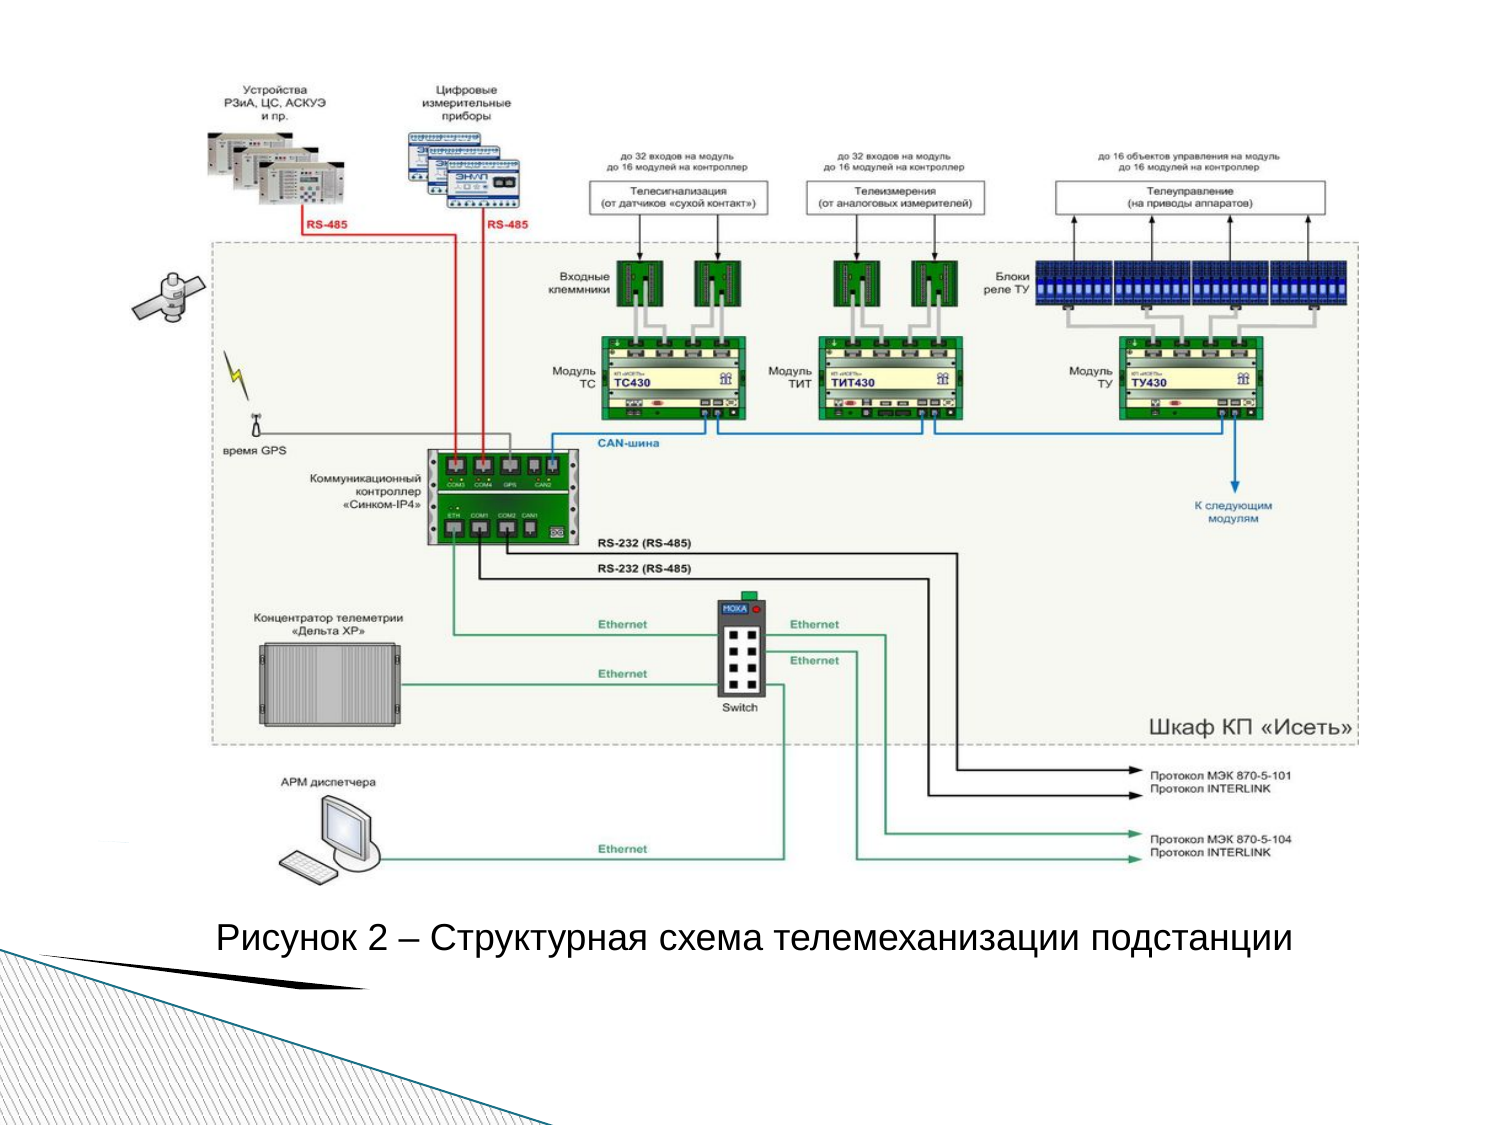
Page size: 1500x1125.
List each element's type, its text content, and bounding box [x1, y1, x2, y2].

picture [0, 952, 543, 1125]
text_box Рисунок 2 – Структурная схема телемеханизации подстанции [200, 909, 1347, 967]
picture [129, 82, 1359, 886]
